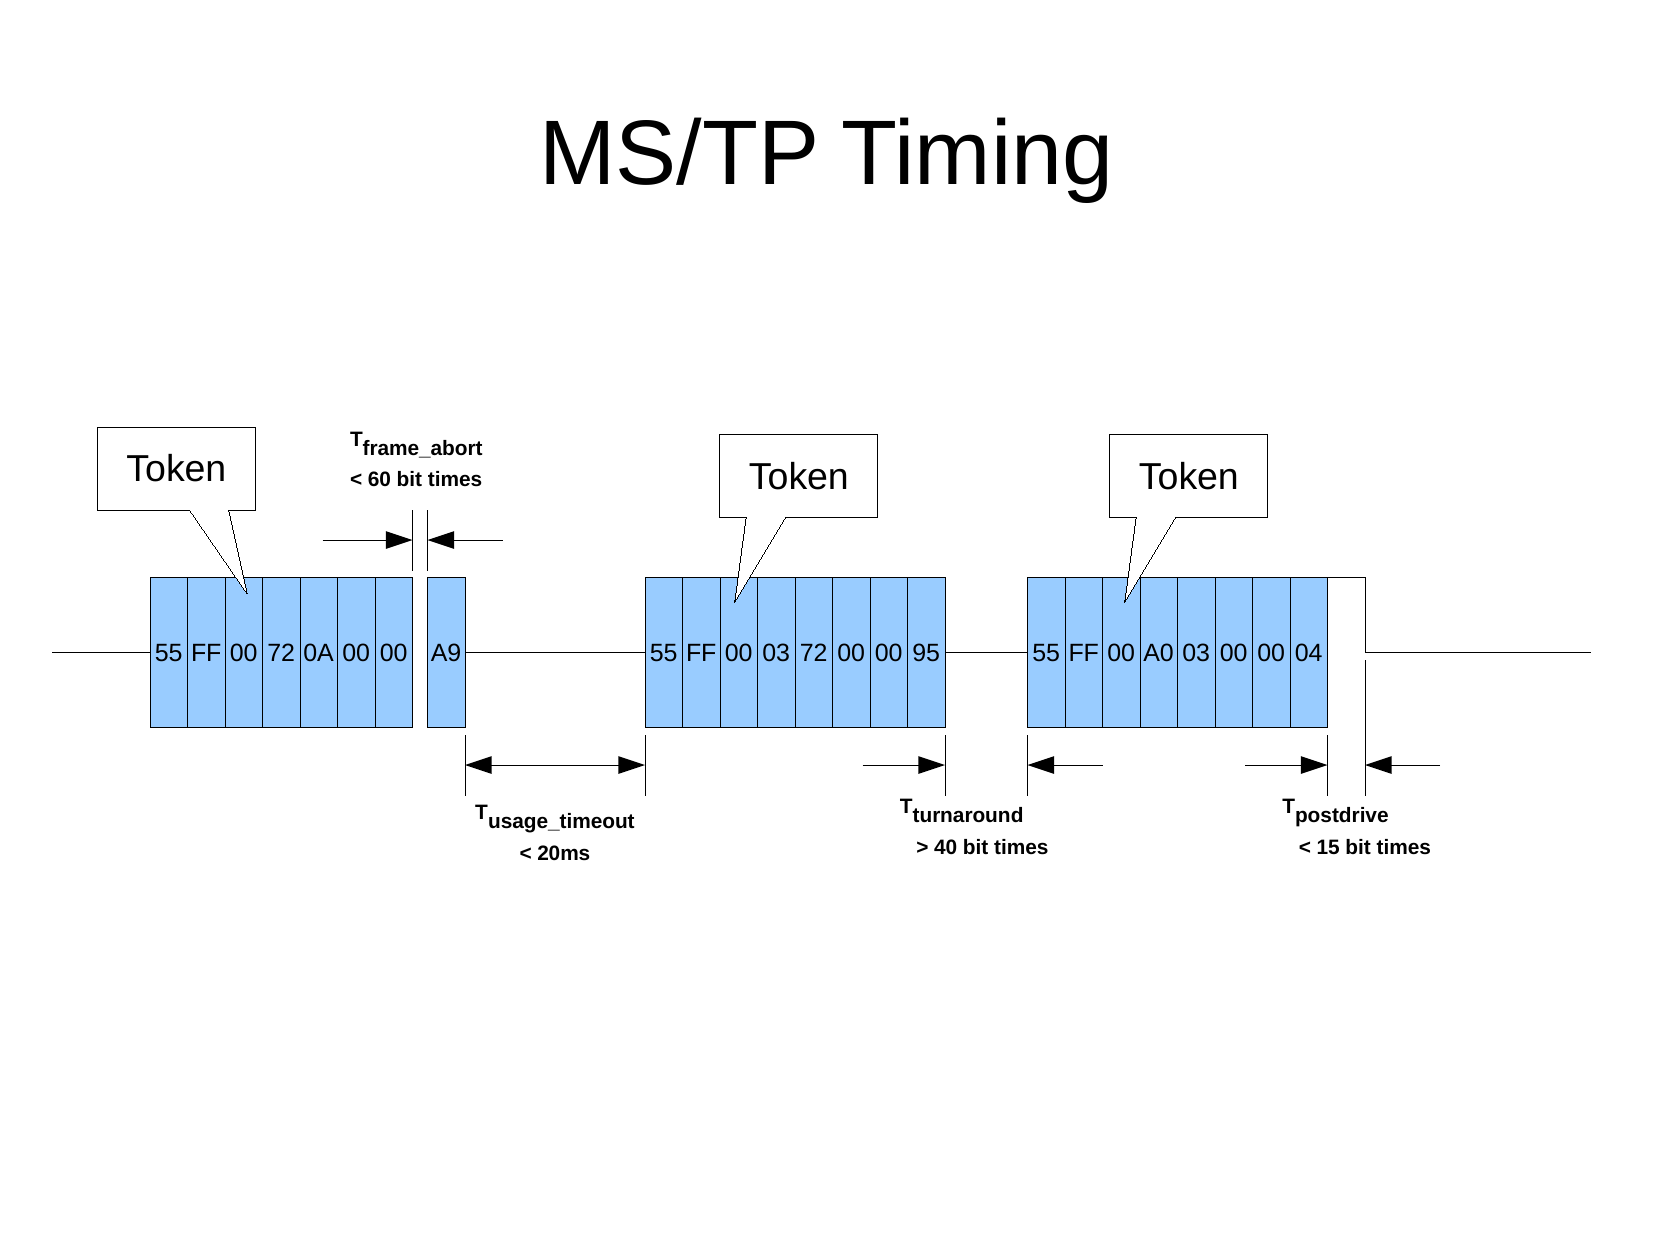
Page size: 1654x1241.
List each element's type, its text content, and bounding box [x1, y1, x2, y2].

text_box 0A [300, 577, 337, 728]
text_box 03 [757, 577, 795, 728]
title MS/TP Timing [82, 56, 1571, 250]
text_box 04 [1290, 577, 1328, 728]
text_box FF [187, 577, 225, 728]
text_box 03 [1177, 577, 1215, 728]
text_box 00 [337, 577, 375, 728]
text_box 00 [870, 577, 907, 728]
text_box 72 [262, 577, 300, 728]
text_box Token [97, 427, 256, 594]
text_box 00 [832, 577, 870, 728]
text_box 55 [150, 577, 187, 728]
text_box Tframe_abort < 60 bit times [315, 420, 518, 501]
text_box Token [1109, 434, 1268, 603]
text_box 00 [1252, 577, 1290, 728]
text_box FF [1065, 577, 1102, 728]
text_box 55 [1027, 577, 1065, 728]
text_box 00 [225, 577, 262, 728]
text_box Tpostdrive < 15 bit times [1267, 787, 1463, 868]
text_box 00 [720, 577, 757, 728]
text_box 55 [645, 577, 682, 728]
text_box 72 [795, 577, 832, 728]
text_box A0 [1140, 577, 1177, 728]
text_box FF [682, 577, 720, 728]
text_box 00 [1102, 577, 1140, 728]
text_box Tturnaround > 40 bit times [885, 787, 1081, 868]
text_box A9 [427, 577, 466, 728]
text_box Token [719, 434, 878, 603]
text_box 00 [375, 577, 413, 728]
text_box Tusage_timeout < 20ms [450, 793, 661, 875]
text_box 95 [907, 577, 946, 728]
text_box 00 [1215, 577, 1252, 728]
